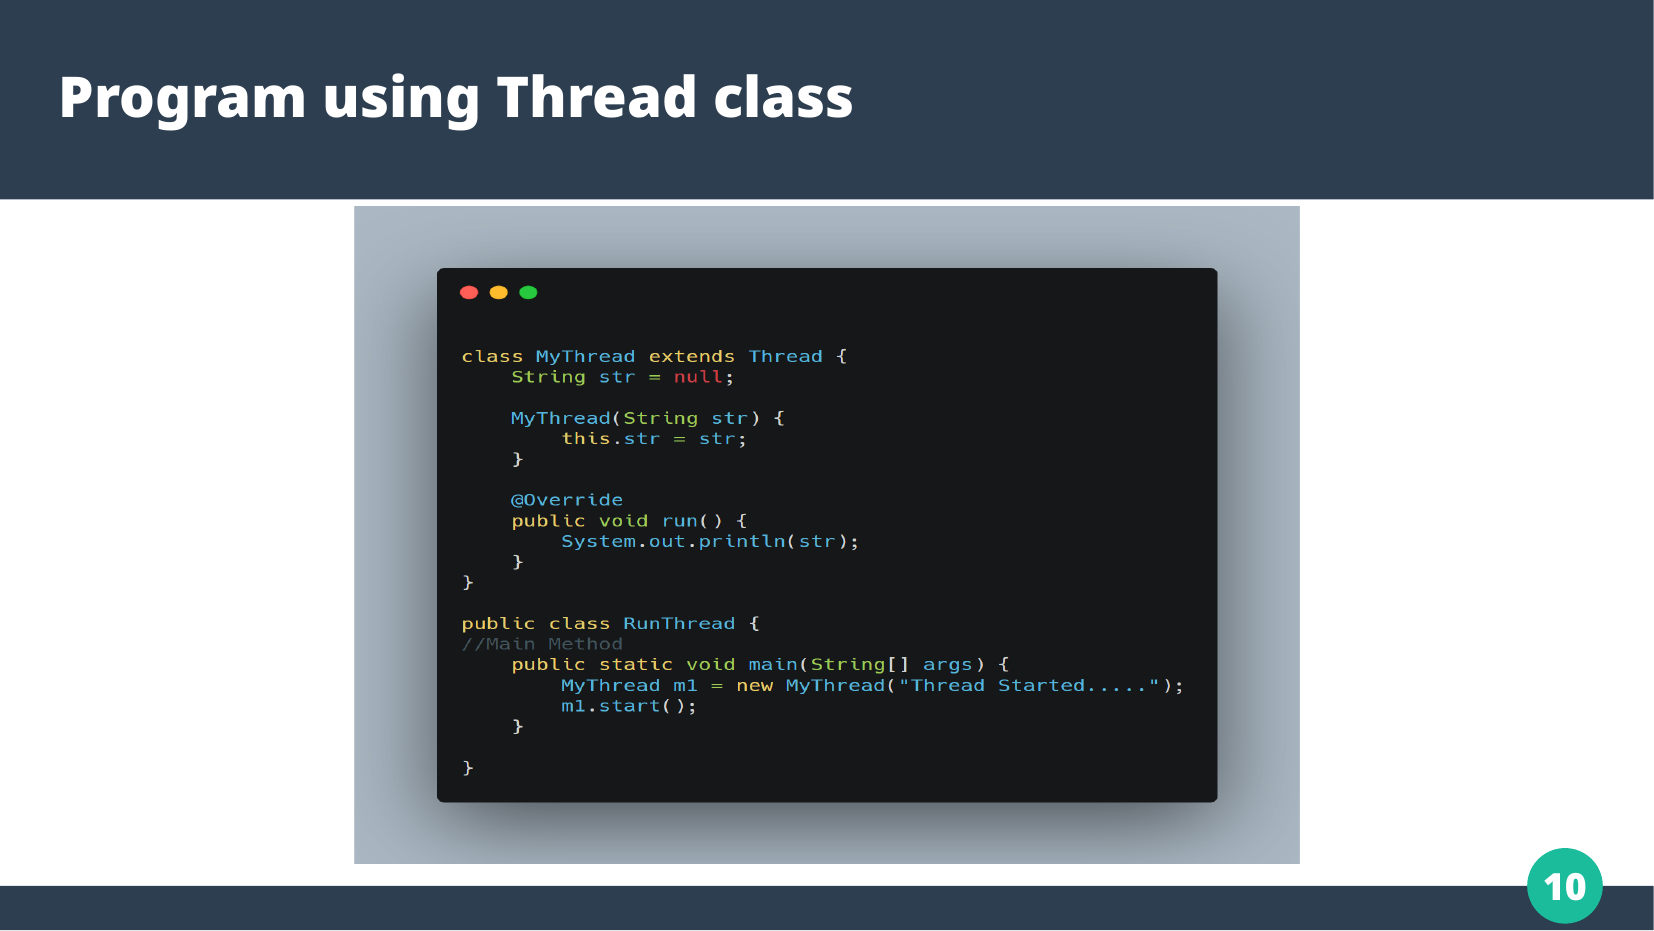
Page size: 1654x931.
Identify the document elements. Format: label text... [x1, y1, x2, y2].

title Program using Thread class [59, 37, 1595, 155]
picture [354, 206, 1300, 864]
